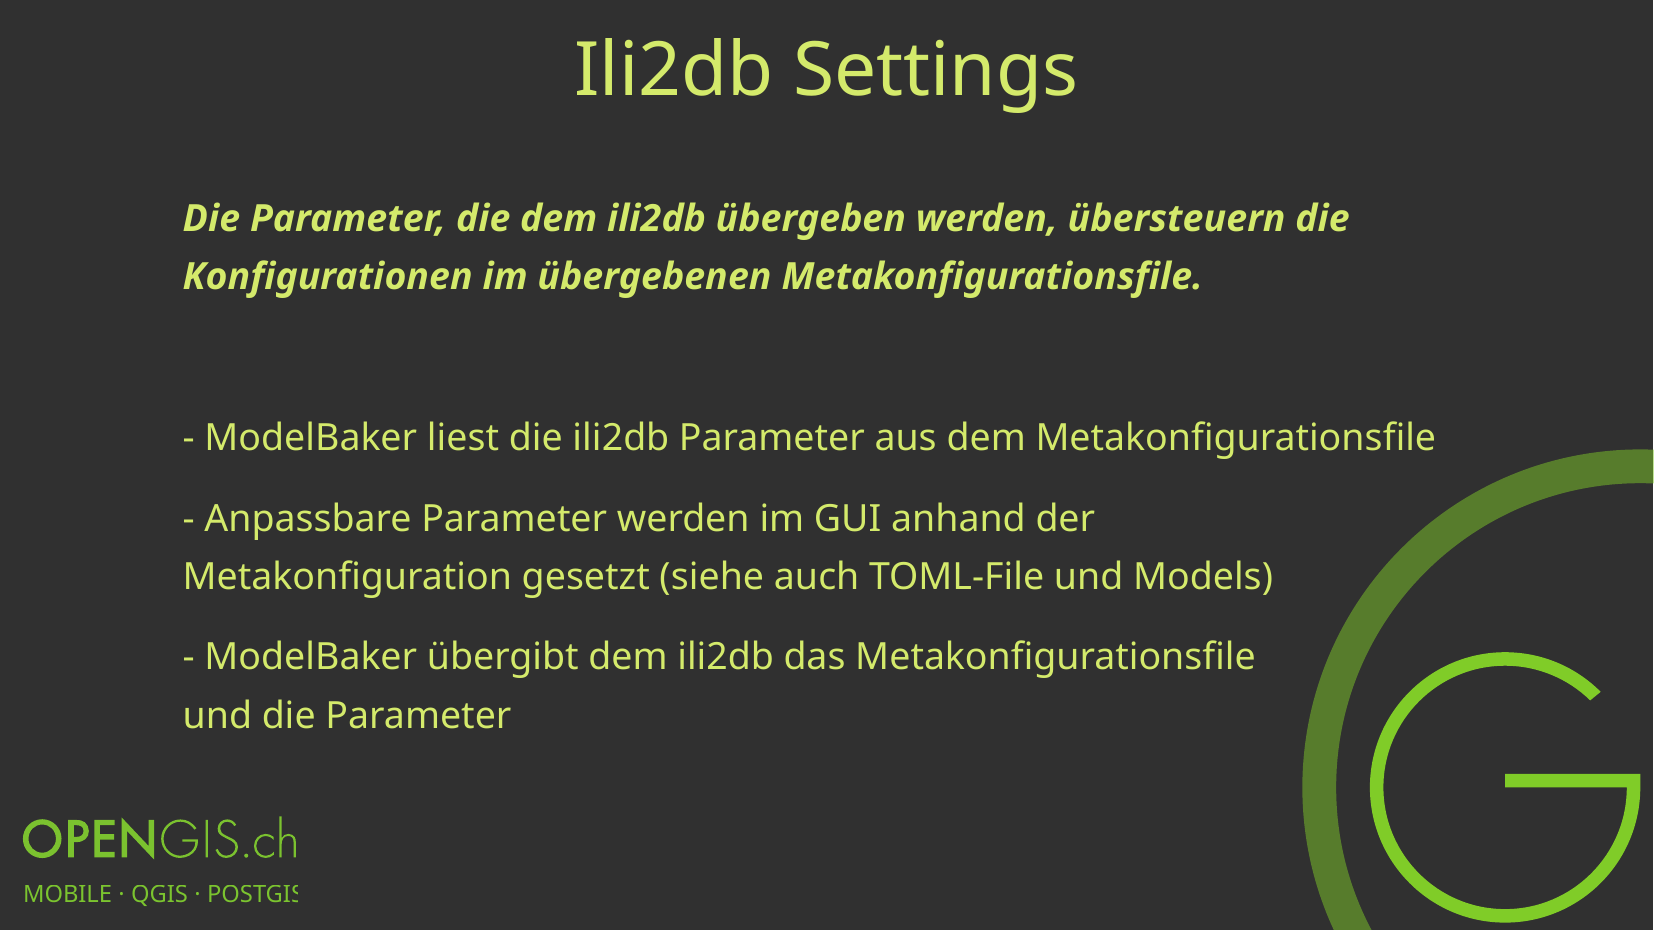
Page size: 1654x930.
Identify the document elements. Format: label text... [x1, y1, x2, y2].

title Ili2db Settings [0, 0, 1653, 135]
text_box Die Parameter, die dem ili2db übergeben werden, übersteuern die Konfigurationen im übergebenen Metakonfigurationsfile. - ModelBaker liest die ili2db Parameter aus dem Metakonfigurationsfile - Anpassbare Parameter werden im GUI anhand der Metakonfiguration gesetzt (siehe auch TOML-File und Models) - ModelBaker übergibt dem ili2db das Metakonfigurationsfile und die Parameter [0, 180, 1471, 826]
